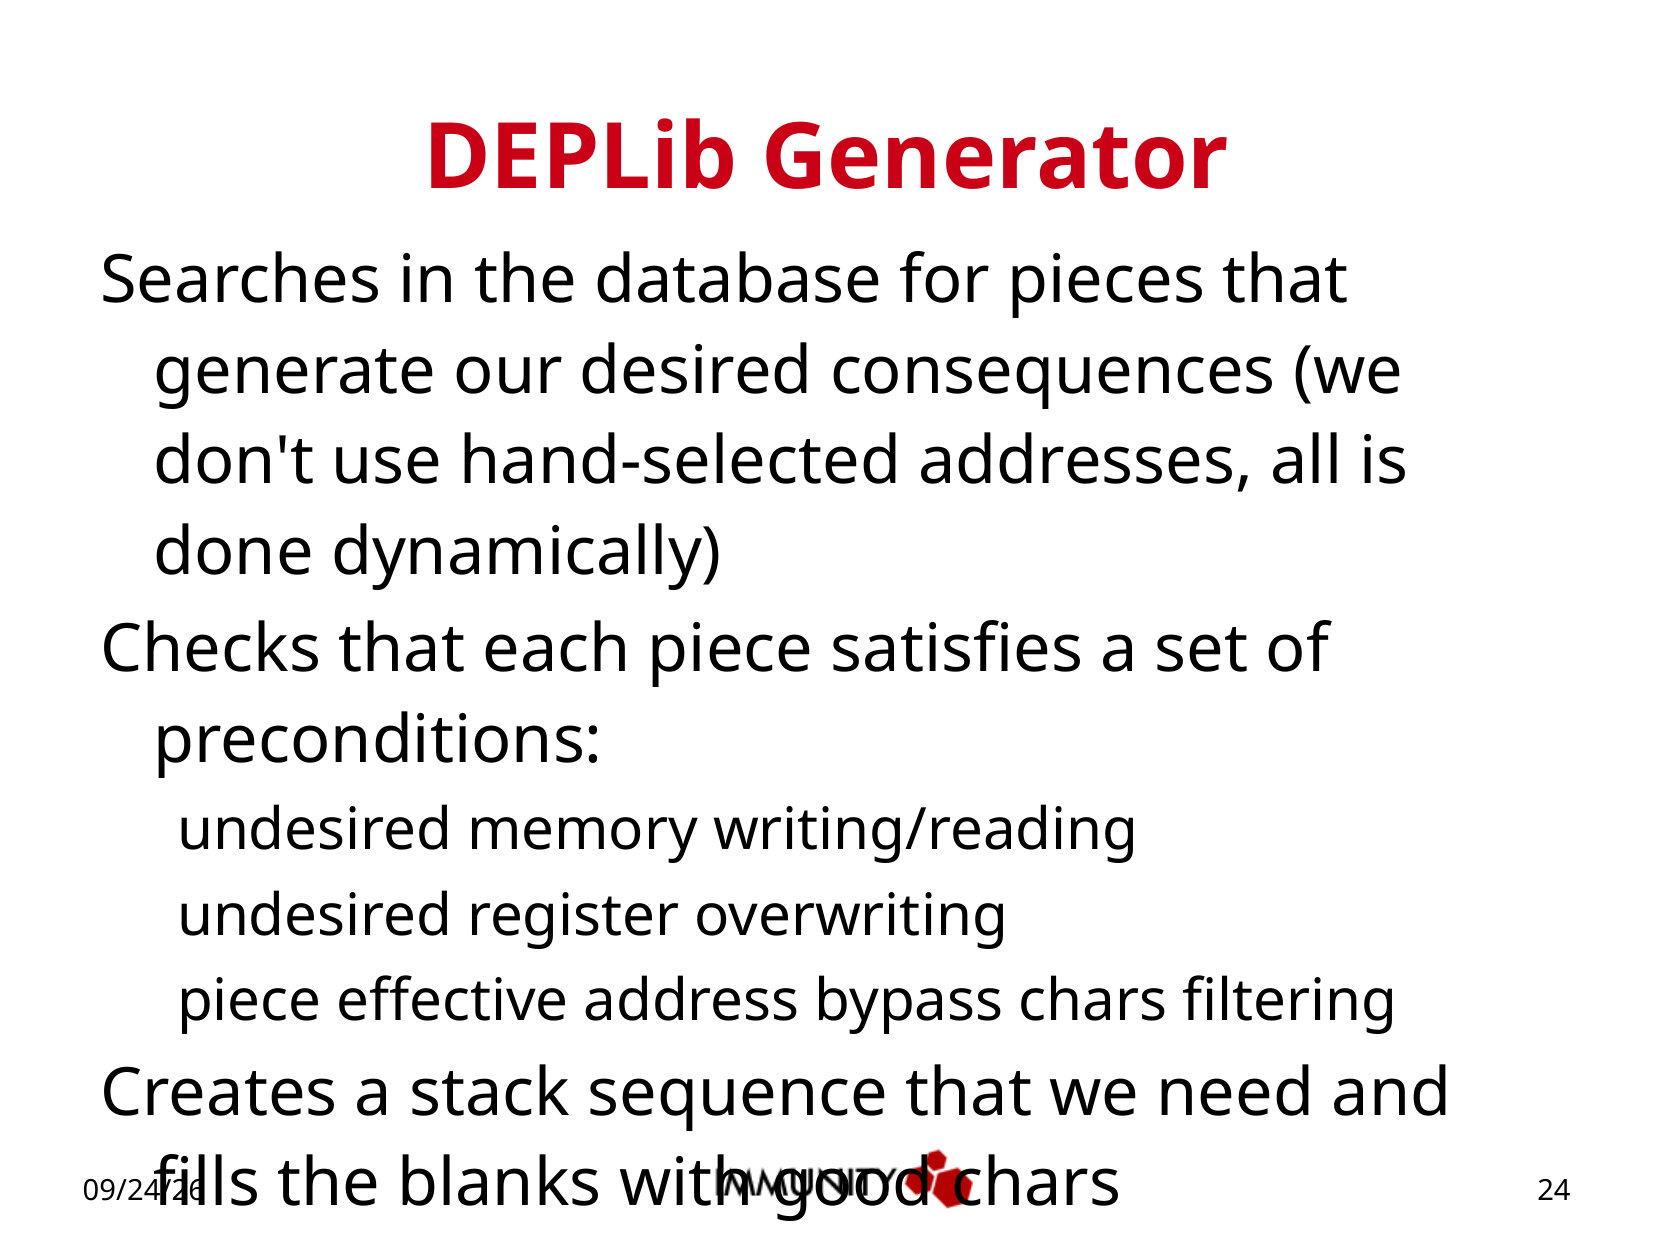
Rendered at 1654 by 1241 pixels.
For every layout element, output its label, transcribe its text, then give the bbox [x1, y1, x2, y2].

title DEPLib Generator [82, 49, 1571, 231]
picture [694, 1130, 984, 1235]
list Searches in the database for pieces that generate our desired consequences (we don't use hand-selected addresses, all is done dynamically) Checks that each piece satisfies a set of preconditions: undesired memory writing/reading undesired register overwriting piece effective address bypass chars filtering Creates a stack sequence that we need and fills the blanks with good chars [82, 231, 1571, 1116]
